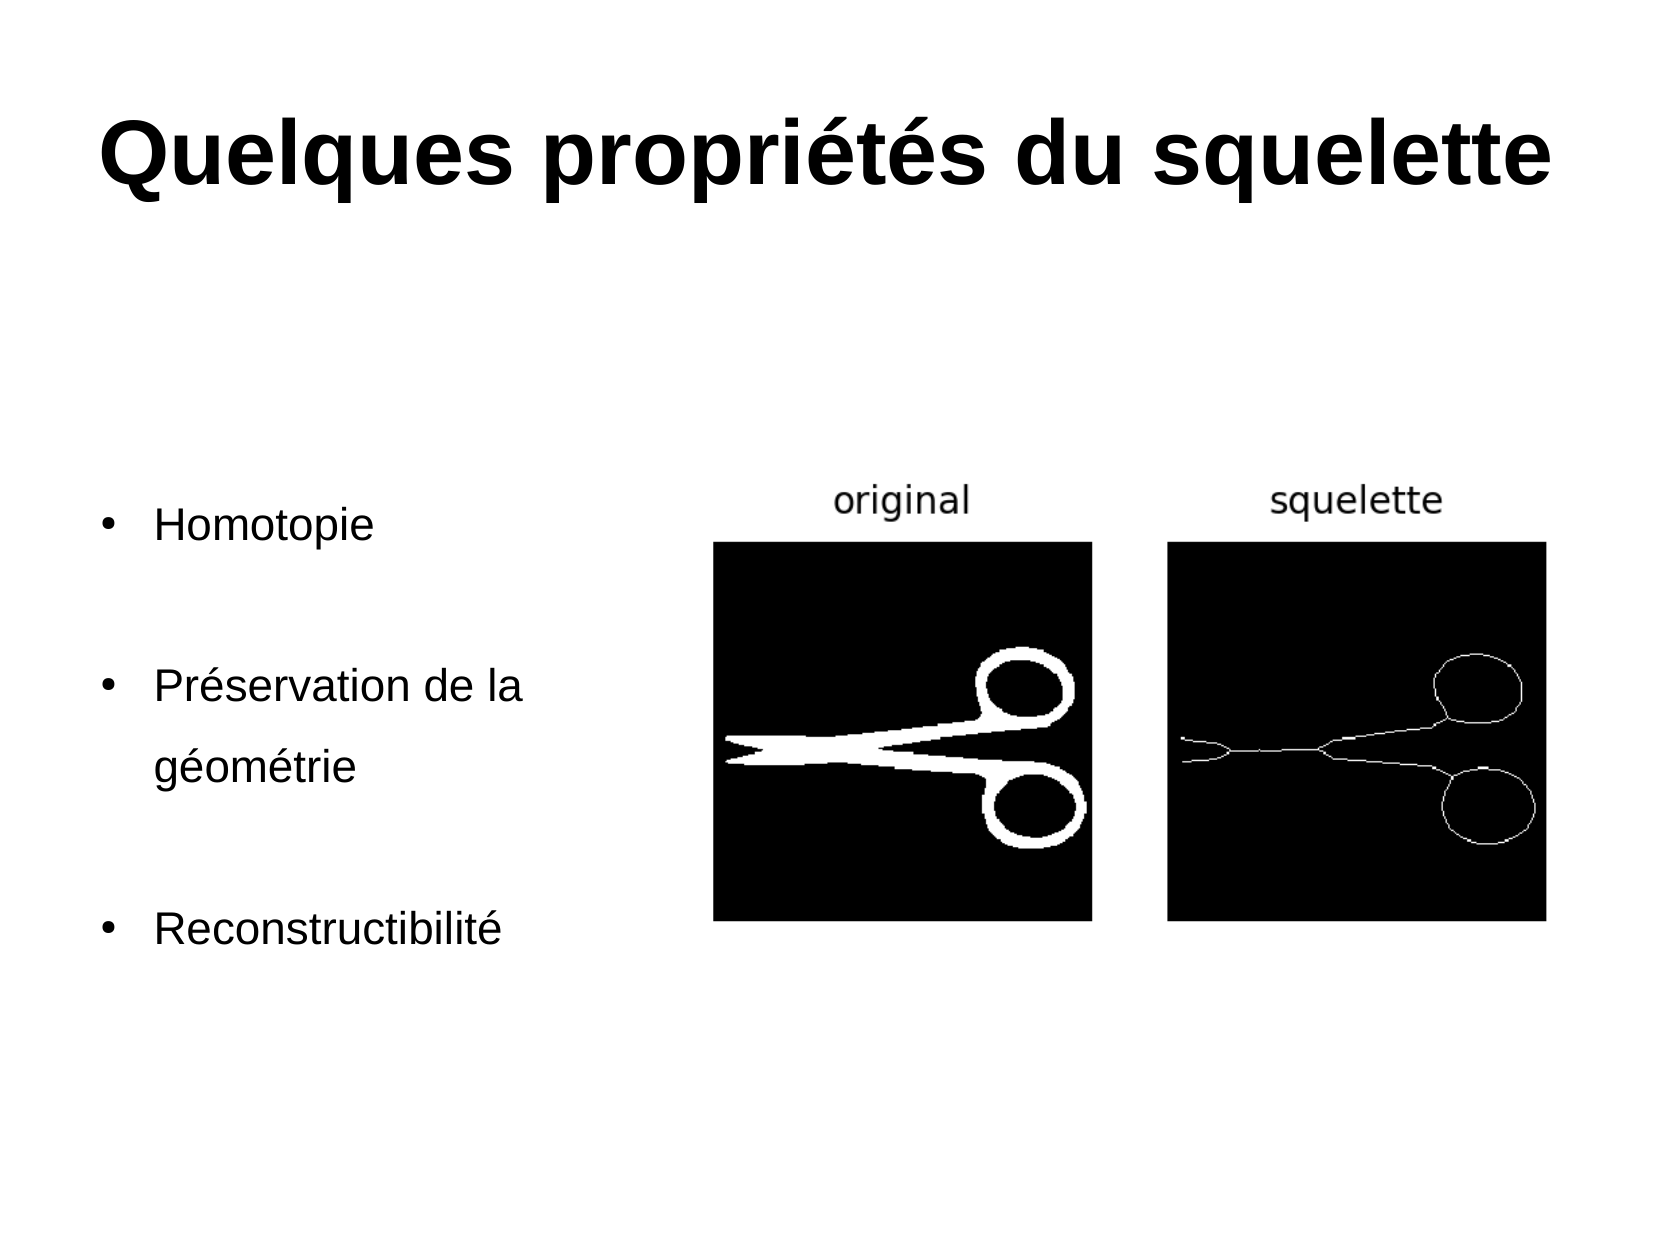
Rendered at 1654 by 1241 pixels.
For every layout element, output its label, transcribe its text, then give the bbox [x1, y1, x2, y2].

title Quelques propriétés du squelette [82, 49, 1571, 257]
picture [579, 460, 1654, 998]
list Homotopie Préservation de la géométrie Reconstructibilité [82, 290, 809, 1010]
